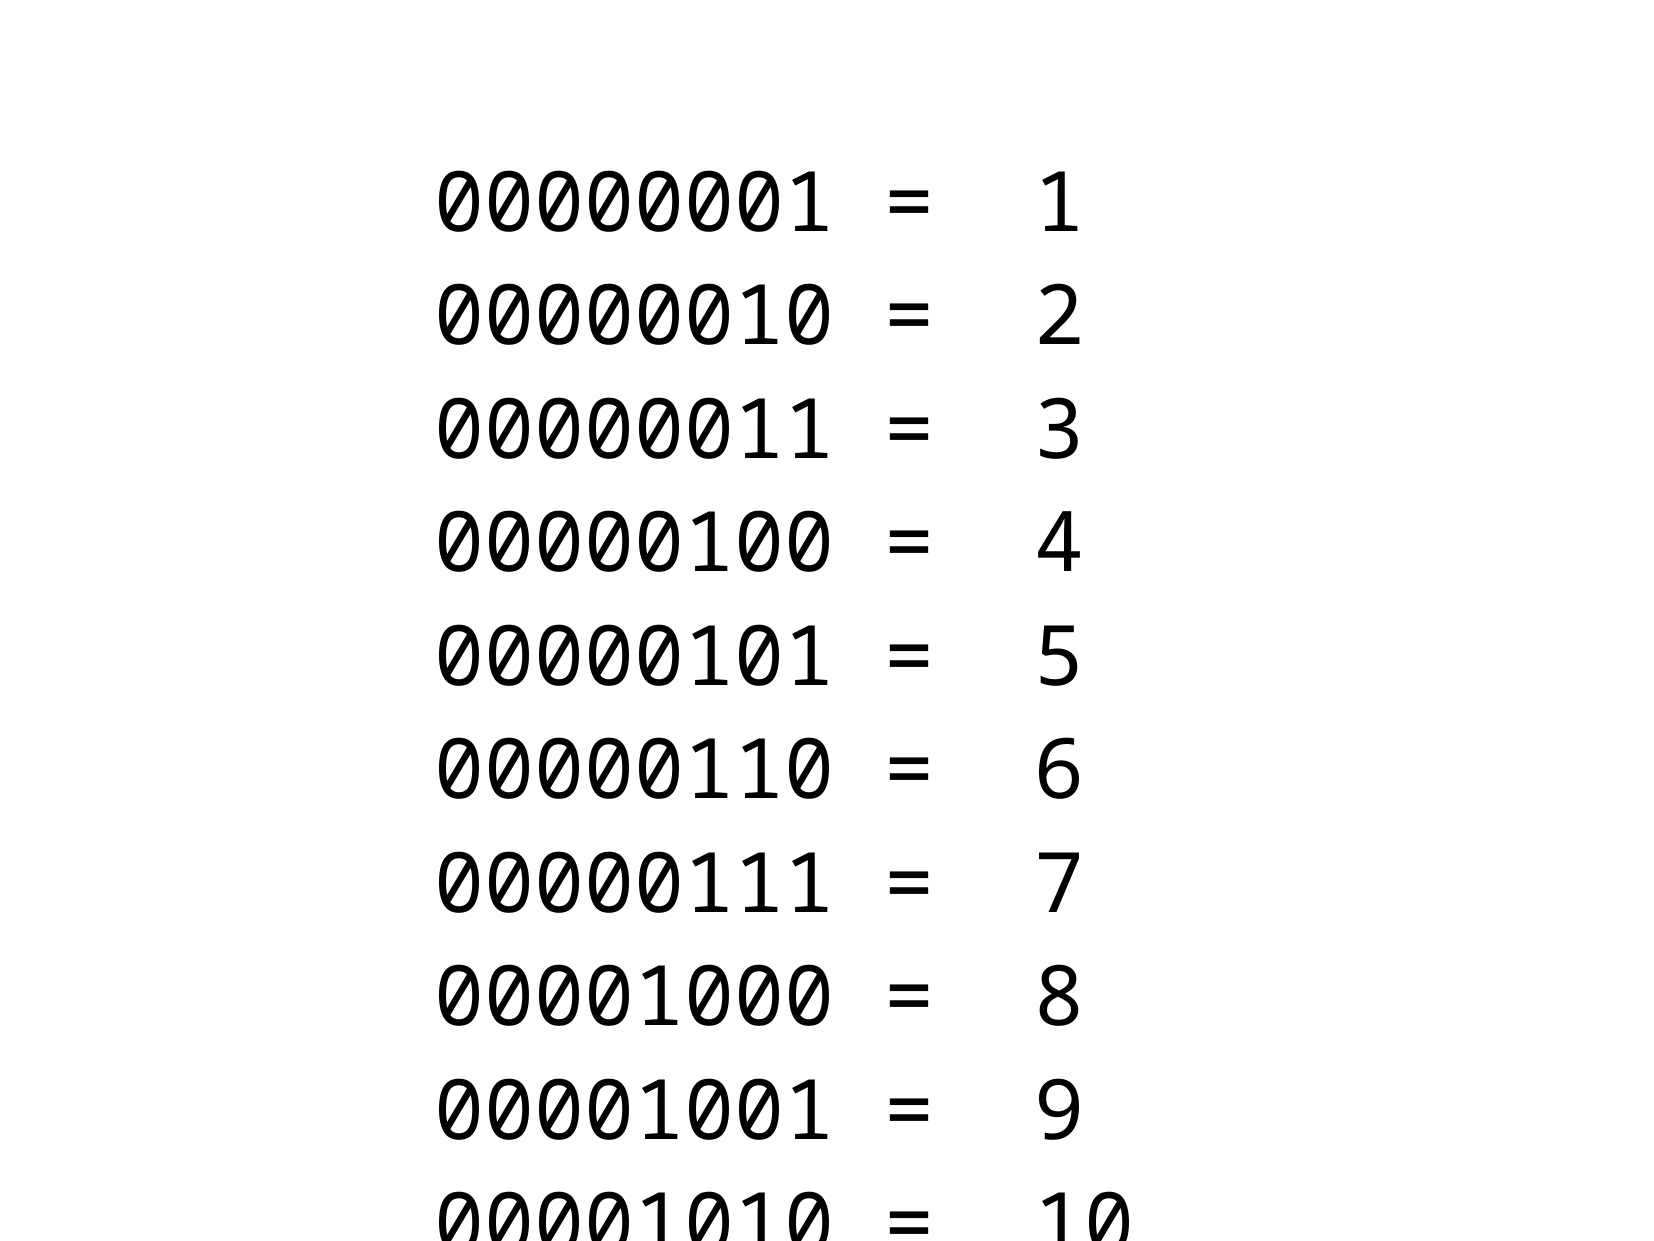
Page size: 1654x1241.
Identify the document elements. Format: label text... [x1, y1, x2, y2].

text_box 00000001 = 1 00000010 = 2 00000011 = 3 00000100 = 4 00000101 = 5 00000110 = 6 00000111 = 7 00001000 = 8 00001001 = 9 00001010 = 10 [420, 135, 1246, 1115]
